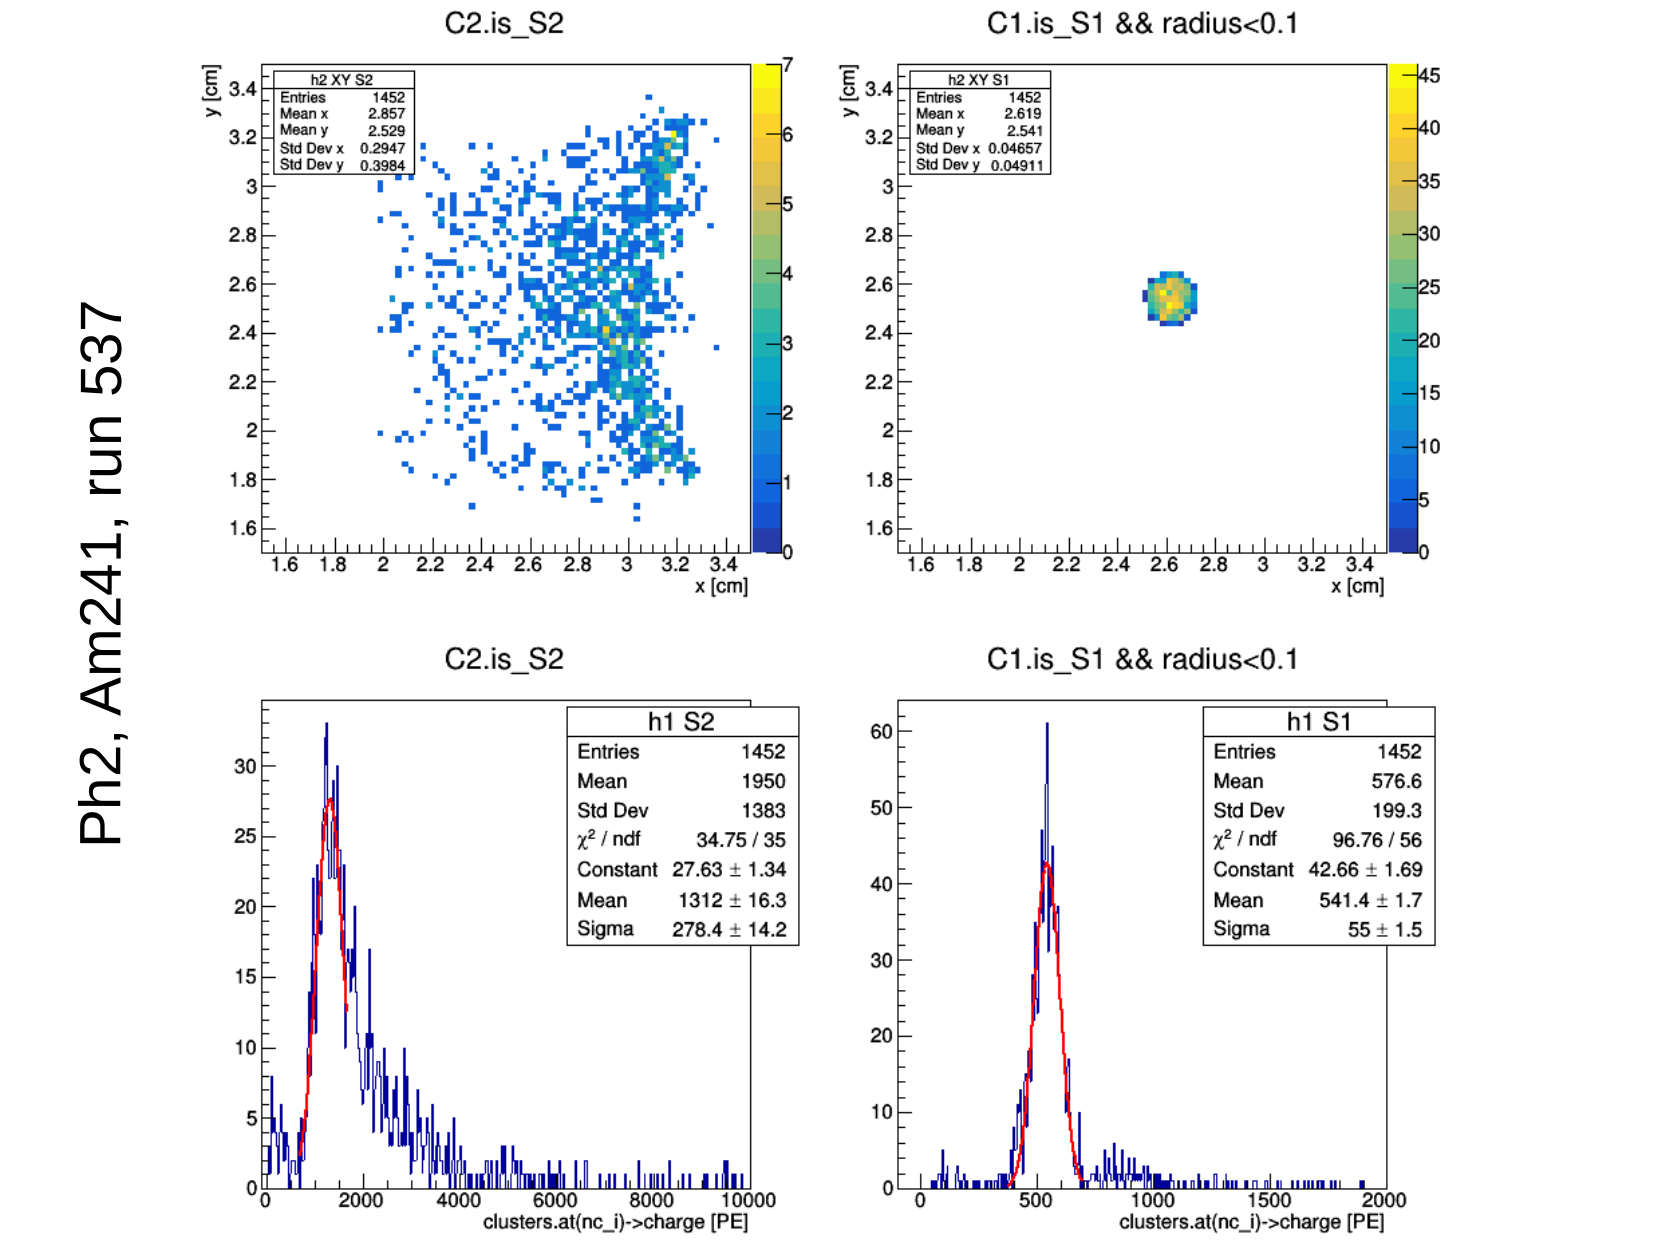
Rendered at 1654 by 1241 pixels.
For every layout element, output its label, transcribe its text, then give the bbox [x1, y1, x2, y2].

picture [197, 0, 1456, 1239]
text_box Ph2, Am241, run 537 [60, 233, 196, 916]
